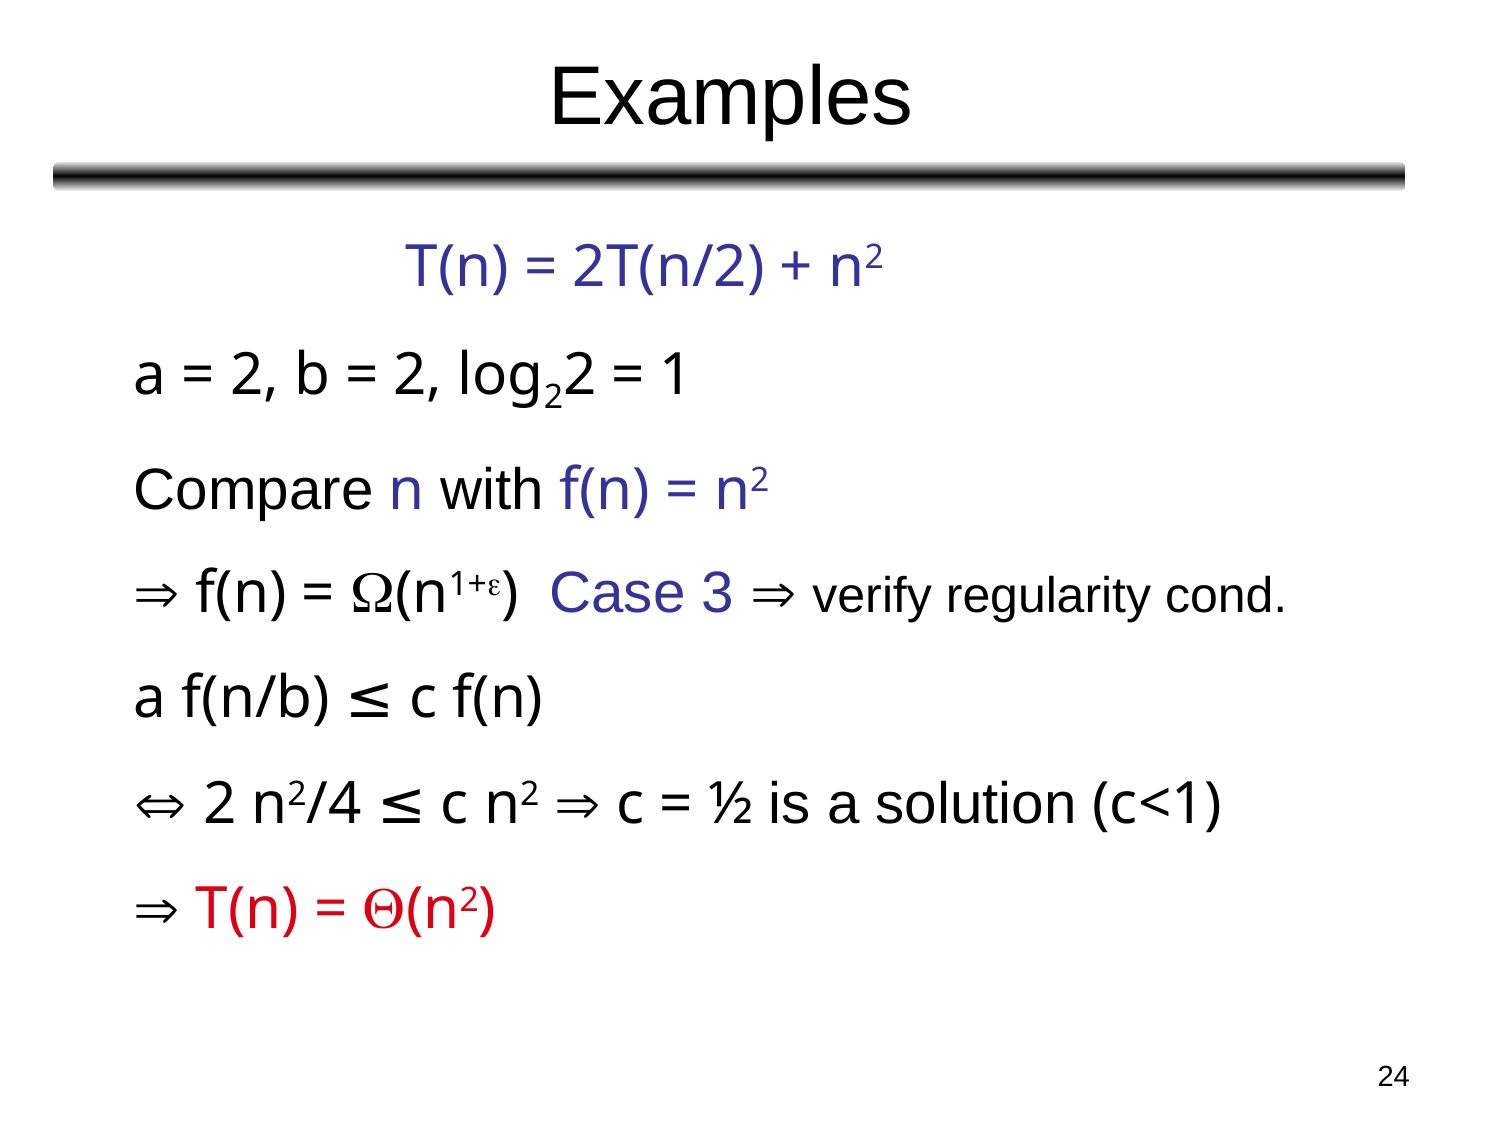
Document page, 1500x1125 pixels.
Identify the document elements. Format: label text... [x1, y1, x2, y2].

title Examples [55, 16, 1406, 166]
list T(n) = 2T(n/2) + n2 a = 2, b = 2, log22 = 1 Compare n with f(n) = n2  f(n) = (n1+) Case 3  verify regularity cond. a f(n/b) ≤ c f(n)  2 n2/4 ≤ c n2  c = ½ is a solution (c<1)  T(n) = (n2) [62, 199, 1443, 1032]
